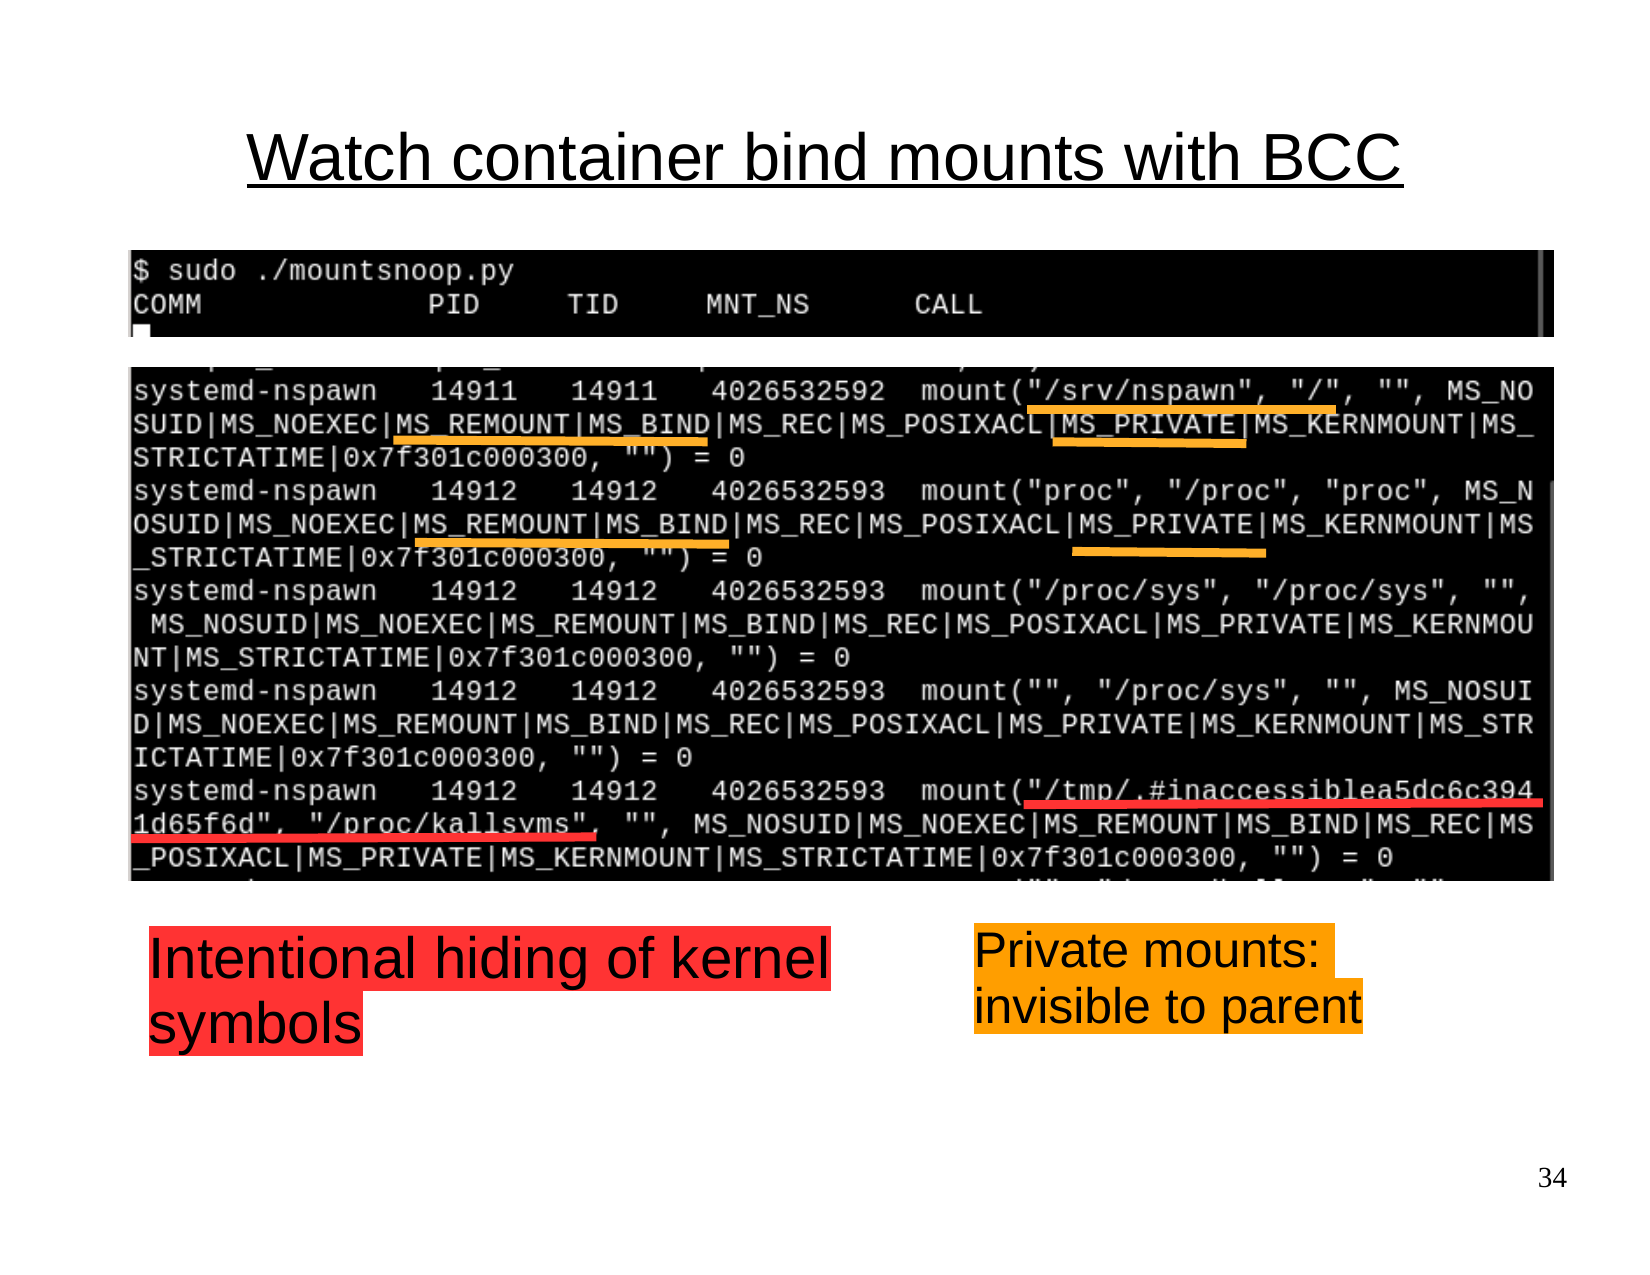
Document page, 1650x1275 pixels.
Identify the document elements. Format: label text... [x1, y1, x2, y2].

text_box Intentional hiding of kernel symbols [129, 914, 863, 1069]
picture [128, 367, 1554, 881]
title Watch container bind mounts with BCC [82, 50, 1568, 264]
text_box Private mounts: invisible to parent [954, 910, 1382, 1046]
picture [128, 250, 1554, 337]
